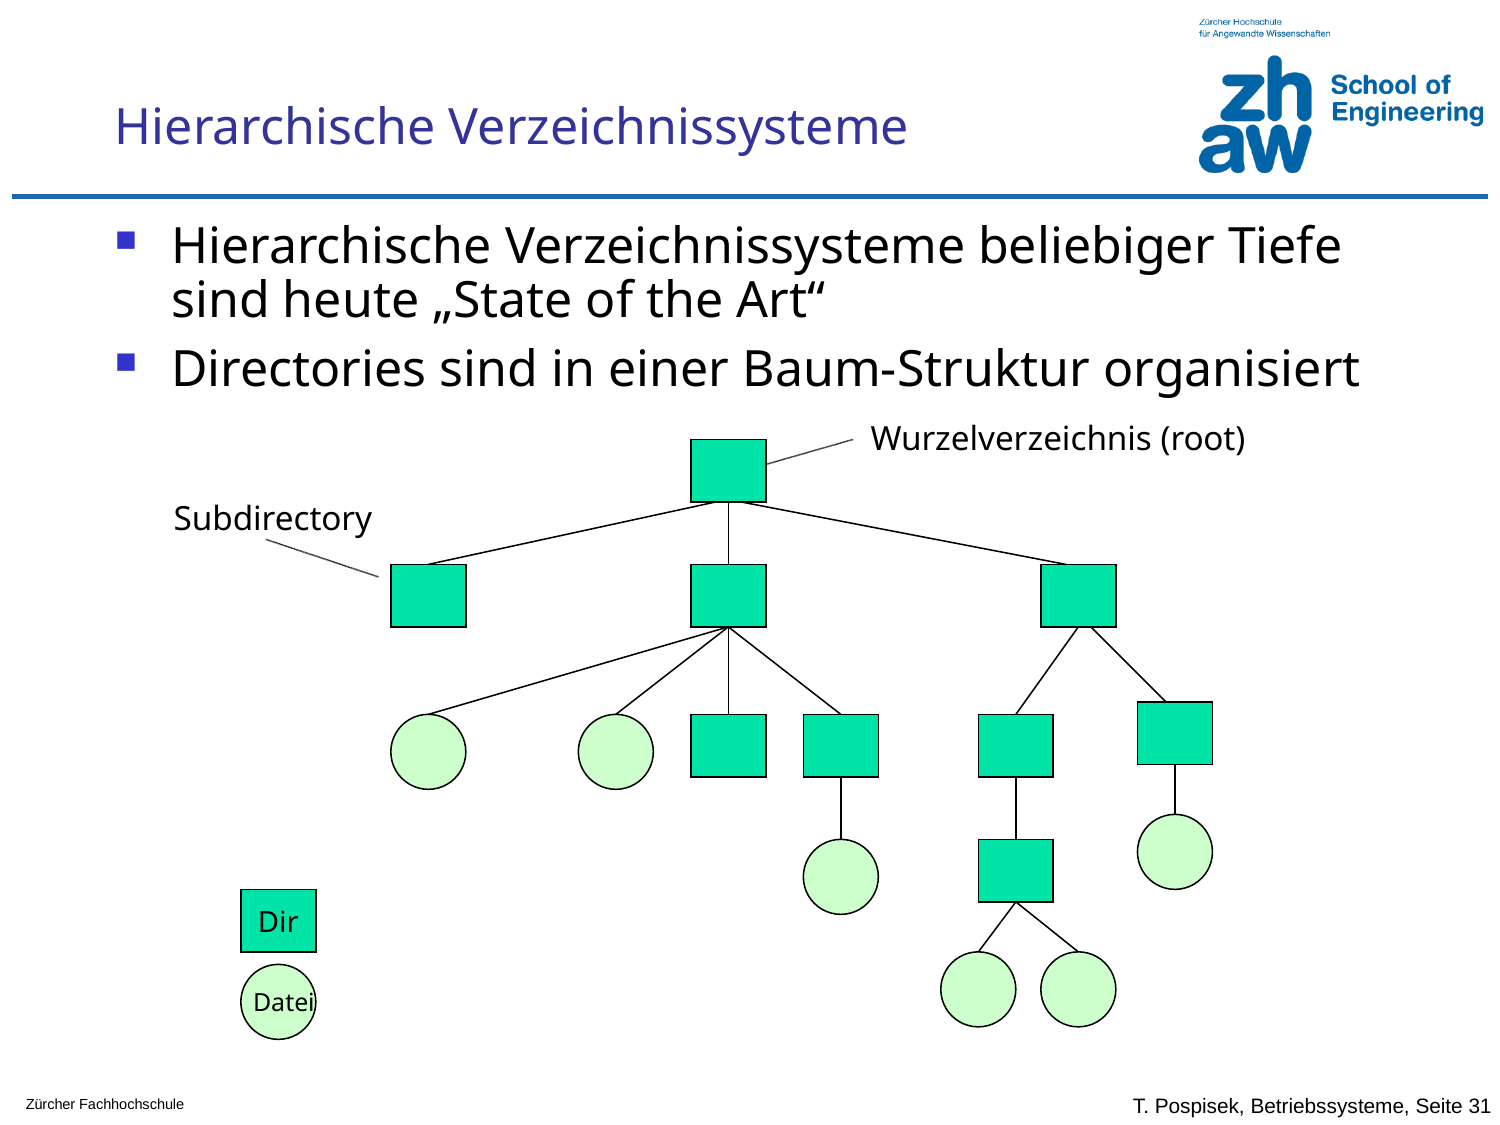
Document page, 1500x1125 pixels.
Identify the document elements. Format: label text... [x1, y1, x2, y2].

picture [1199, 19, 1483, 173]
list Hierarchische Verzeichnissysteme beliebiger Tiefe sind heute „State of the Art“ Directories sind in einer Baum-Struktur organisiert [99, 212, 1392, 338]
text_box [1040, 951, 1116, 1027]
text_box [940, 951, 1016, 1027]
text_box Wurzelverzeichnis (root) [855, 409, 1261, 465]
text_box Subdirectory [158, 489, 388, 545]
text_box [803, 839, 879, 915]
text_box [390, 714, 466, 790]
text_box Datei [240, 964, 316, 1040]
title Hierarchische Verzeichnissysteme [99, 50, 1379, 163]
text_box [578, 714, 654, 790]
text_box Dir [240, 889, 316, 952]
text_box [1137, 814, 1213, 890]
